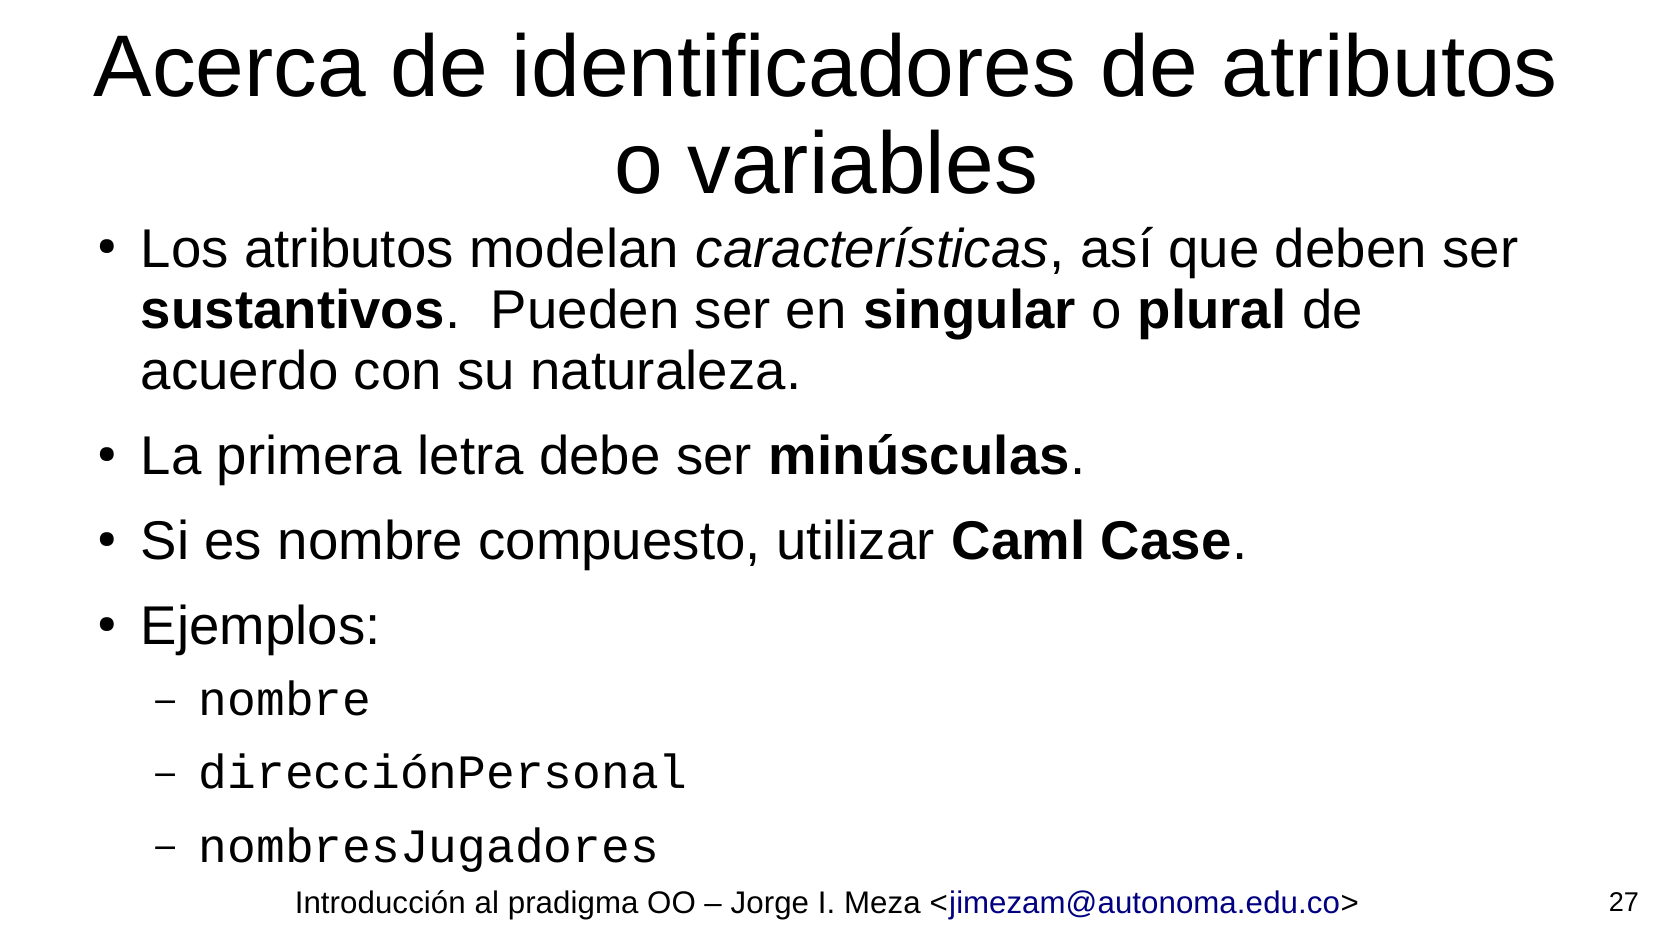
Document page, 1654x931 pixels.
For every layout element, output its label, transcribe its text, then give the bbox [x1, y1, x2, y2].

title Acerca de identificadores de atributos o variables [82, 16, 1571, 213]
list Los atributos modelan características, así que deben ser sustantivos. Pueden ser en singular o plural de acuerdo con su naturaleza. La primera letra debe ser minúsculas. Si es nombre compuesto, utilizar Caml Case. Ejemplos: nombre direcciónPersonal nombresJugadores [82, 217, 1571, 879]
